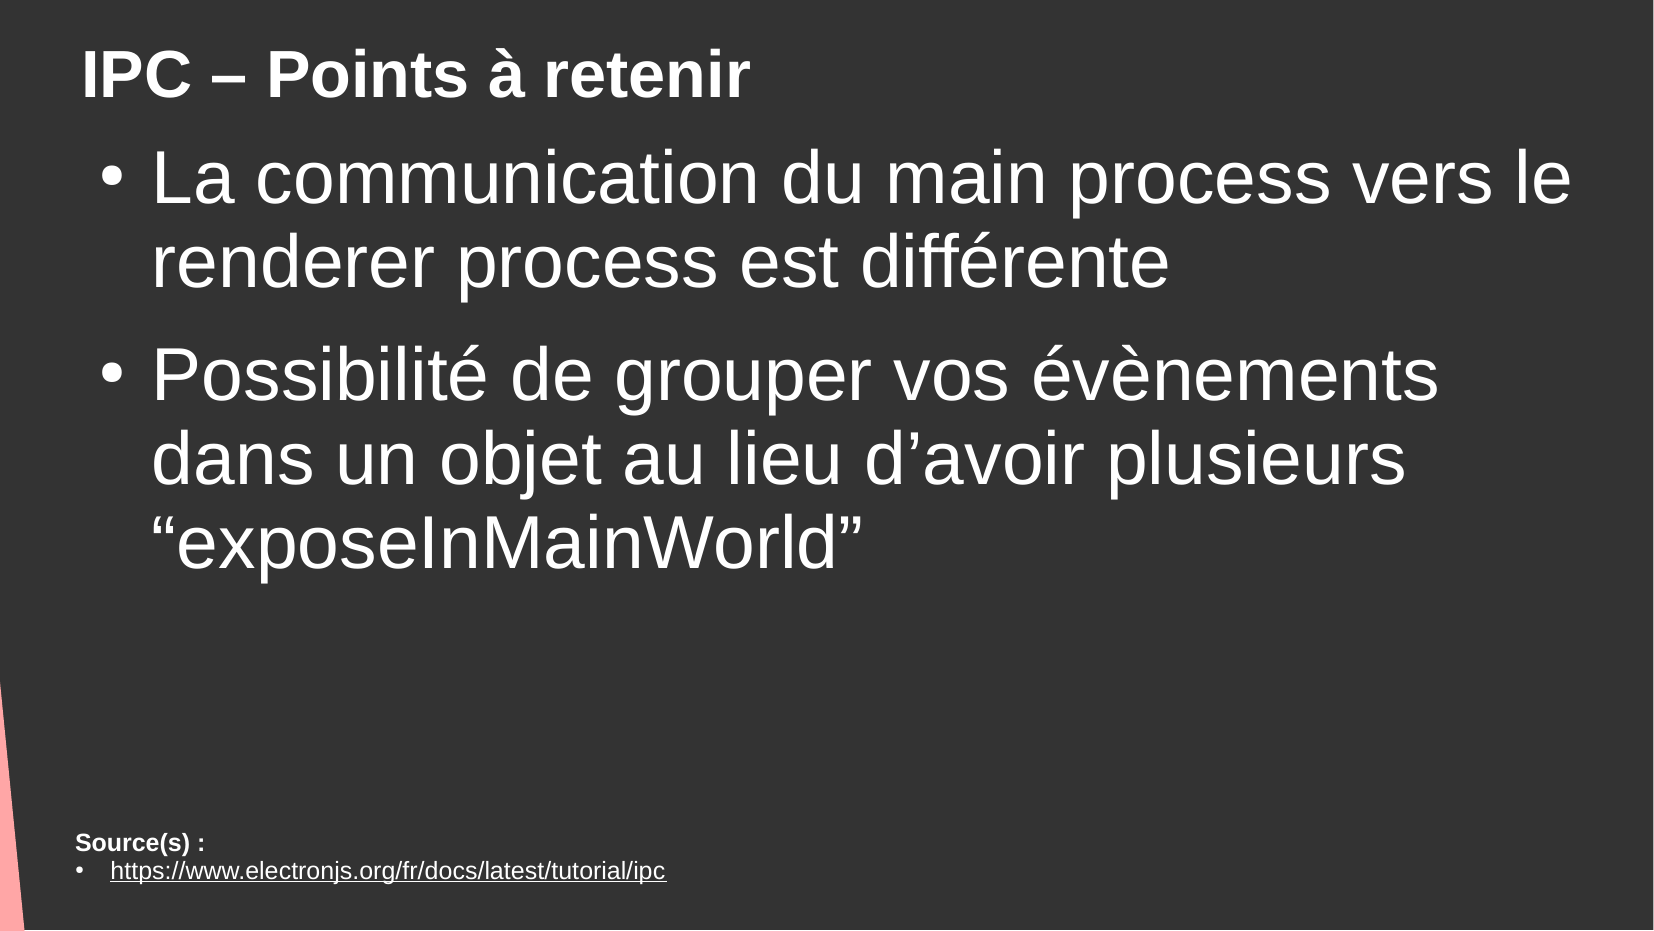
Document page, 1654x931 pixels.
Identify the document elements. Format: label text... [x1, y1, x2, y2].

title IPC – Points à retenir [81, 37, 1570, 112]
text_box [0, 681, 25, 931]
text_box Source(s) : https://www.electronjs.org/fr/docs/latest/tutorial/ipc [60, 821, 1546, 931]
list La communication du main process vers le renderer process est différente Possibilité de grouper vos évènements dans un objet au lieu d’avoir plusieurs “exposeInMainWorld” [80, 135, 1619, 721]
